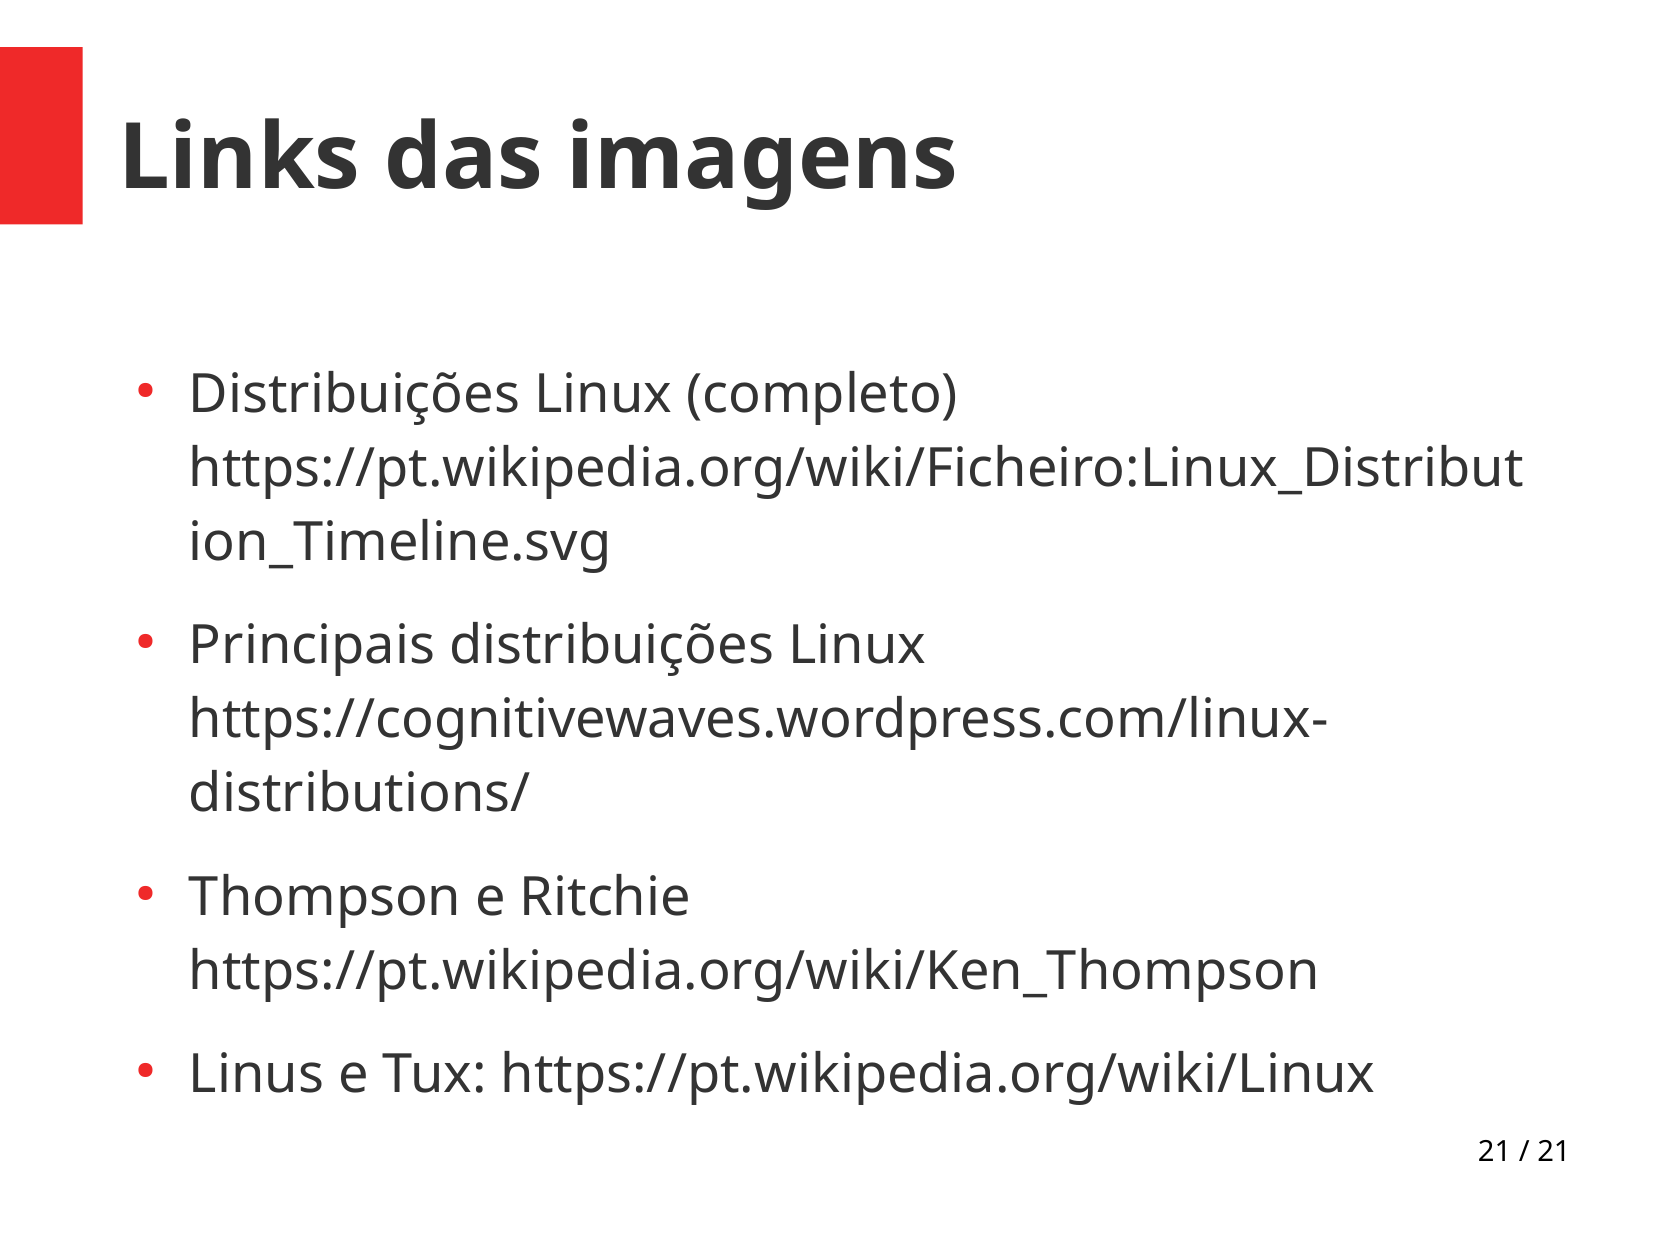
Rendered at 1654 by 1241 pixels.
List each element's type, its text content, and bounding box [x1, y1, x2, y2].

list Distribuições Linux (completo) https://pt.wikipedia.org/wiki/Ficheiro:Linux_Distribution_Timeline.svg Principais distribuições Linux https://cognitivewaves.wordpress.com/linux-distributions/ Thompson e Ritchie https://pt.wikipedia.org/wiki/Ken_Thompson Linus e Tux: https://pt.wikipedia.org/wiki/Linux [118, 354, 1536, 1074]
title Links das imagens [118, 49, 1571, 257]
